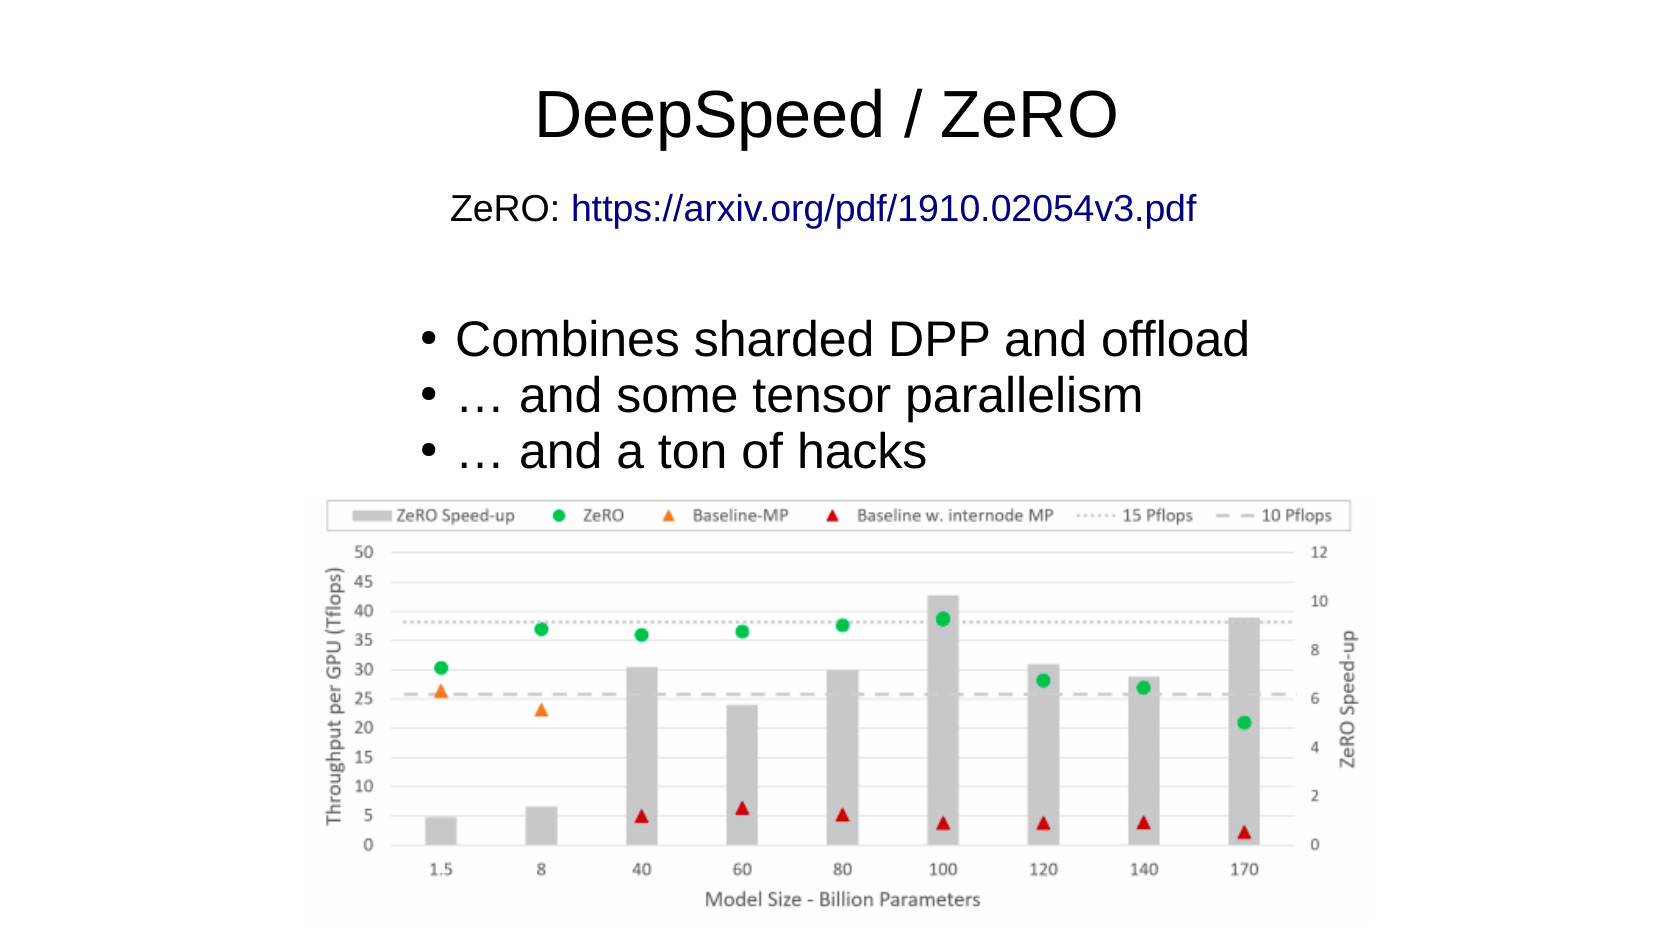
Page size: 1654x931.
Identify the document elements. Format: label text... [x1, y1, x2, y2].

text_box Combines sharded DPP and offload … and some tensor parallelism … and a ton of hacks [405, 304, 1306, 766]
text_box ZeRO: https://arxiv.org/pdf/1910.02054v3.pdf [0, 179, 1654, 279]
picture [300, 497, 1371, 922]
title DeepSpeed / ZeRO [82, 37, 1571, 179]
